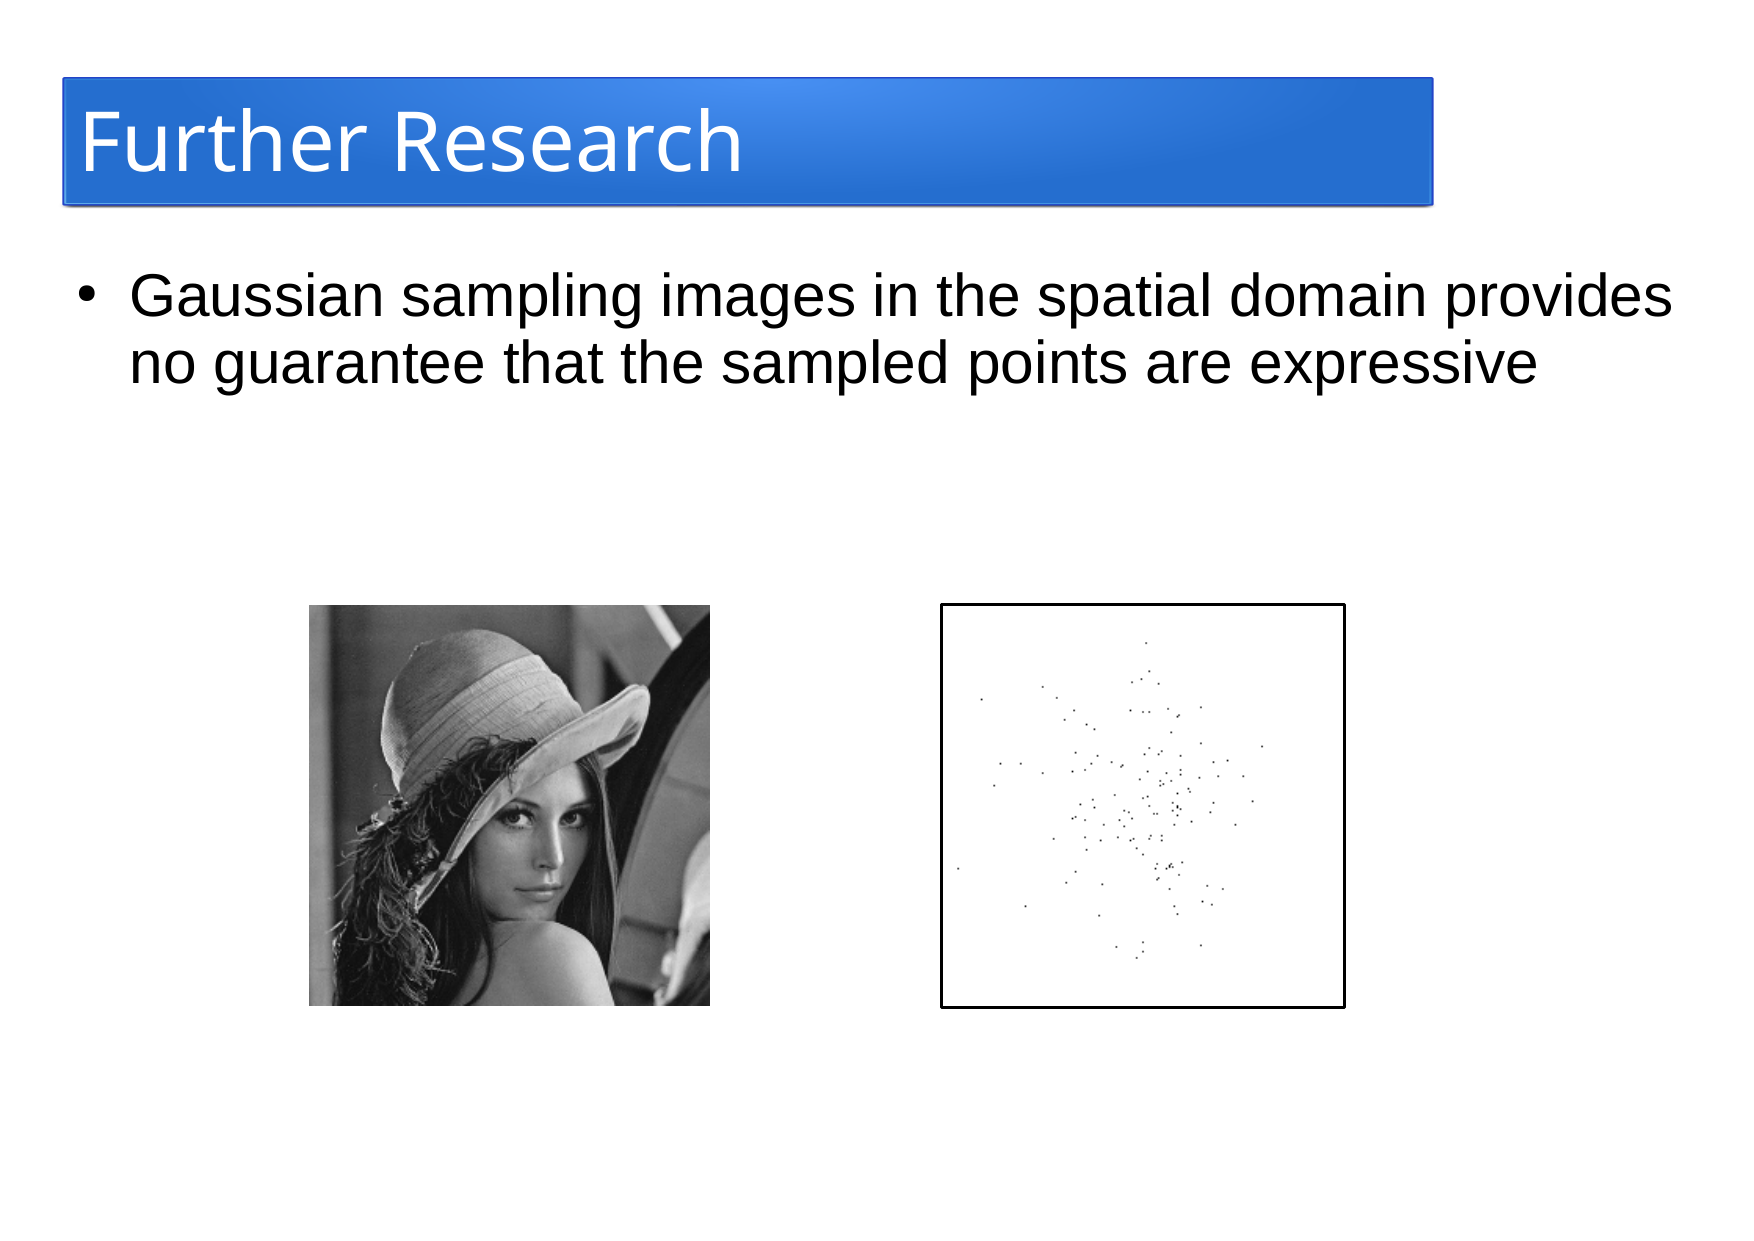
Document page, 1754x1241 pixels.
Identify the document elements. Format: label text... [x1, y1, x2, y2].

picture [309, 605, 710, 1006]
picture [58, 77, 1439, 209]
picture [942, 605, 1343, 1006]
title Further Research [78, 80, 1429, 198]
list Gaussian sampling images in the spatial domain provides no guarantee that the sampled points are expressive [58, 261, 1696, 437]
